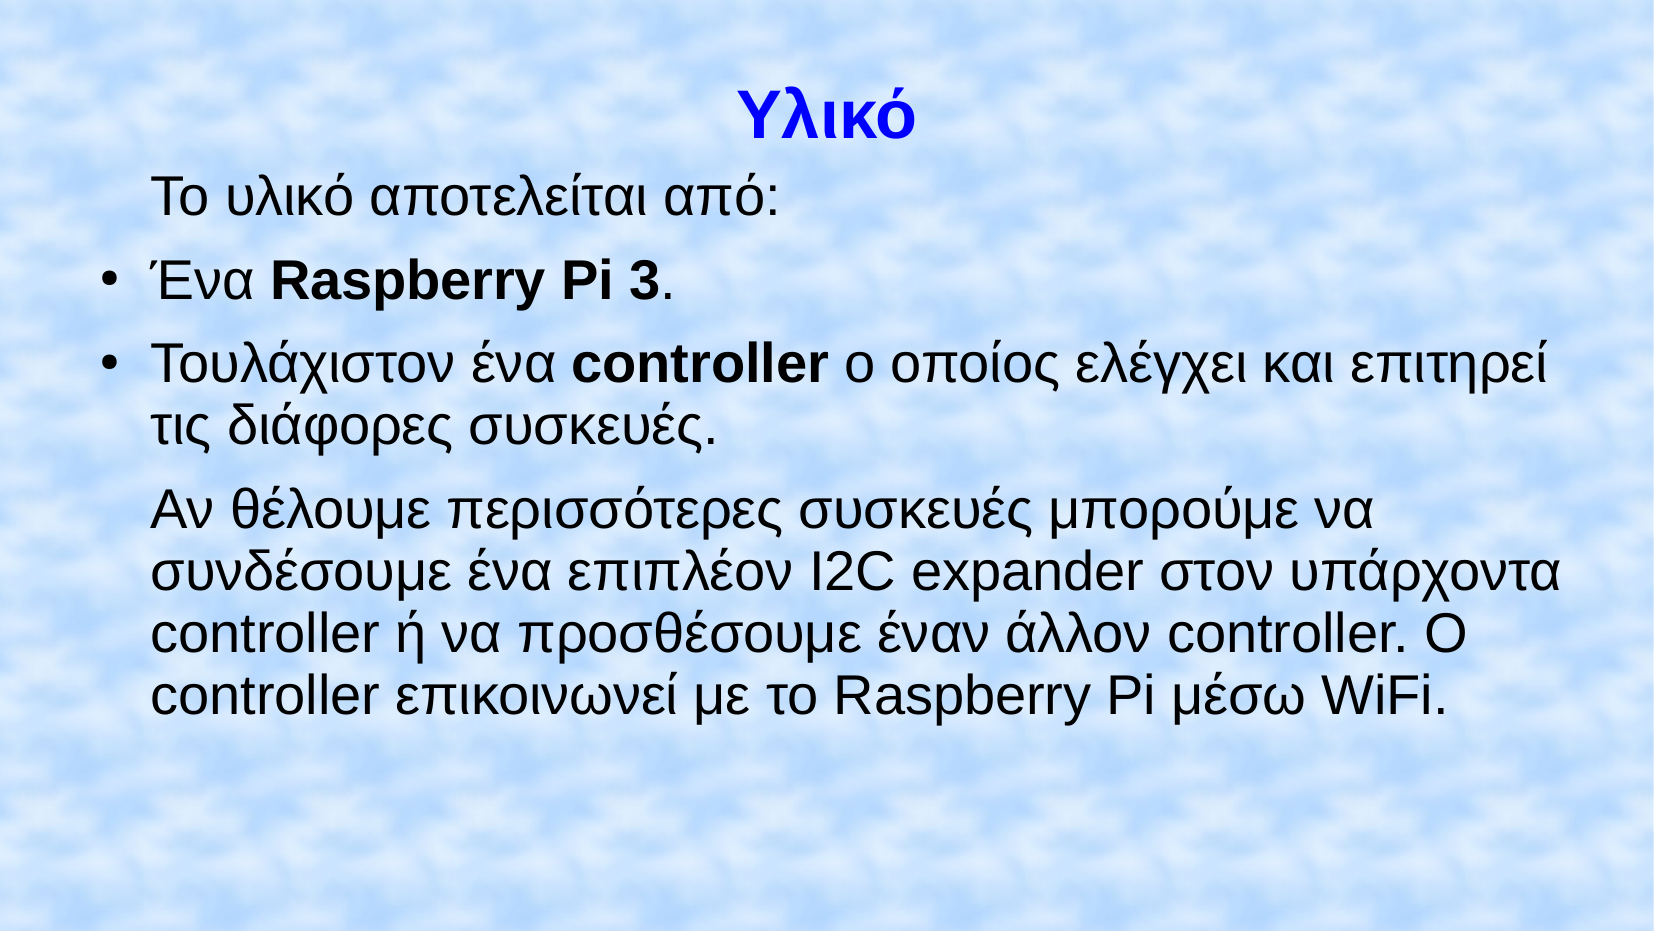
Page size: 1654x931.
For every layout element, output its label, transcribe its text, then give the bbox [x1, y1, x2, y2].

title Υλικό [82, 37, 1571, 165]
picture [0, 0, 1654, 931]
list Το υλικό αποτελείται από: Ένα Raspberry Pi 3. Τουλάχιστον ένα controller ο οποίος ελέγχει και επιτηρεί τις διάφορες συσκευές. Αν θέλουμε περισσότερες συσκευές μπορούμε να συνδέσουμε ένα επιπλέον I2C expander στον υπάρχοντα controller ή να προσθέσουμε έναν άλλον controller. Ο controller επικοινωνεί με το Raspberry Pi μέσω WiFi. [82, 165, 1571, 772]
